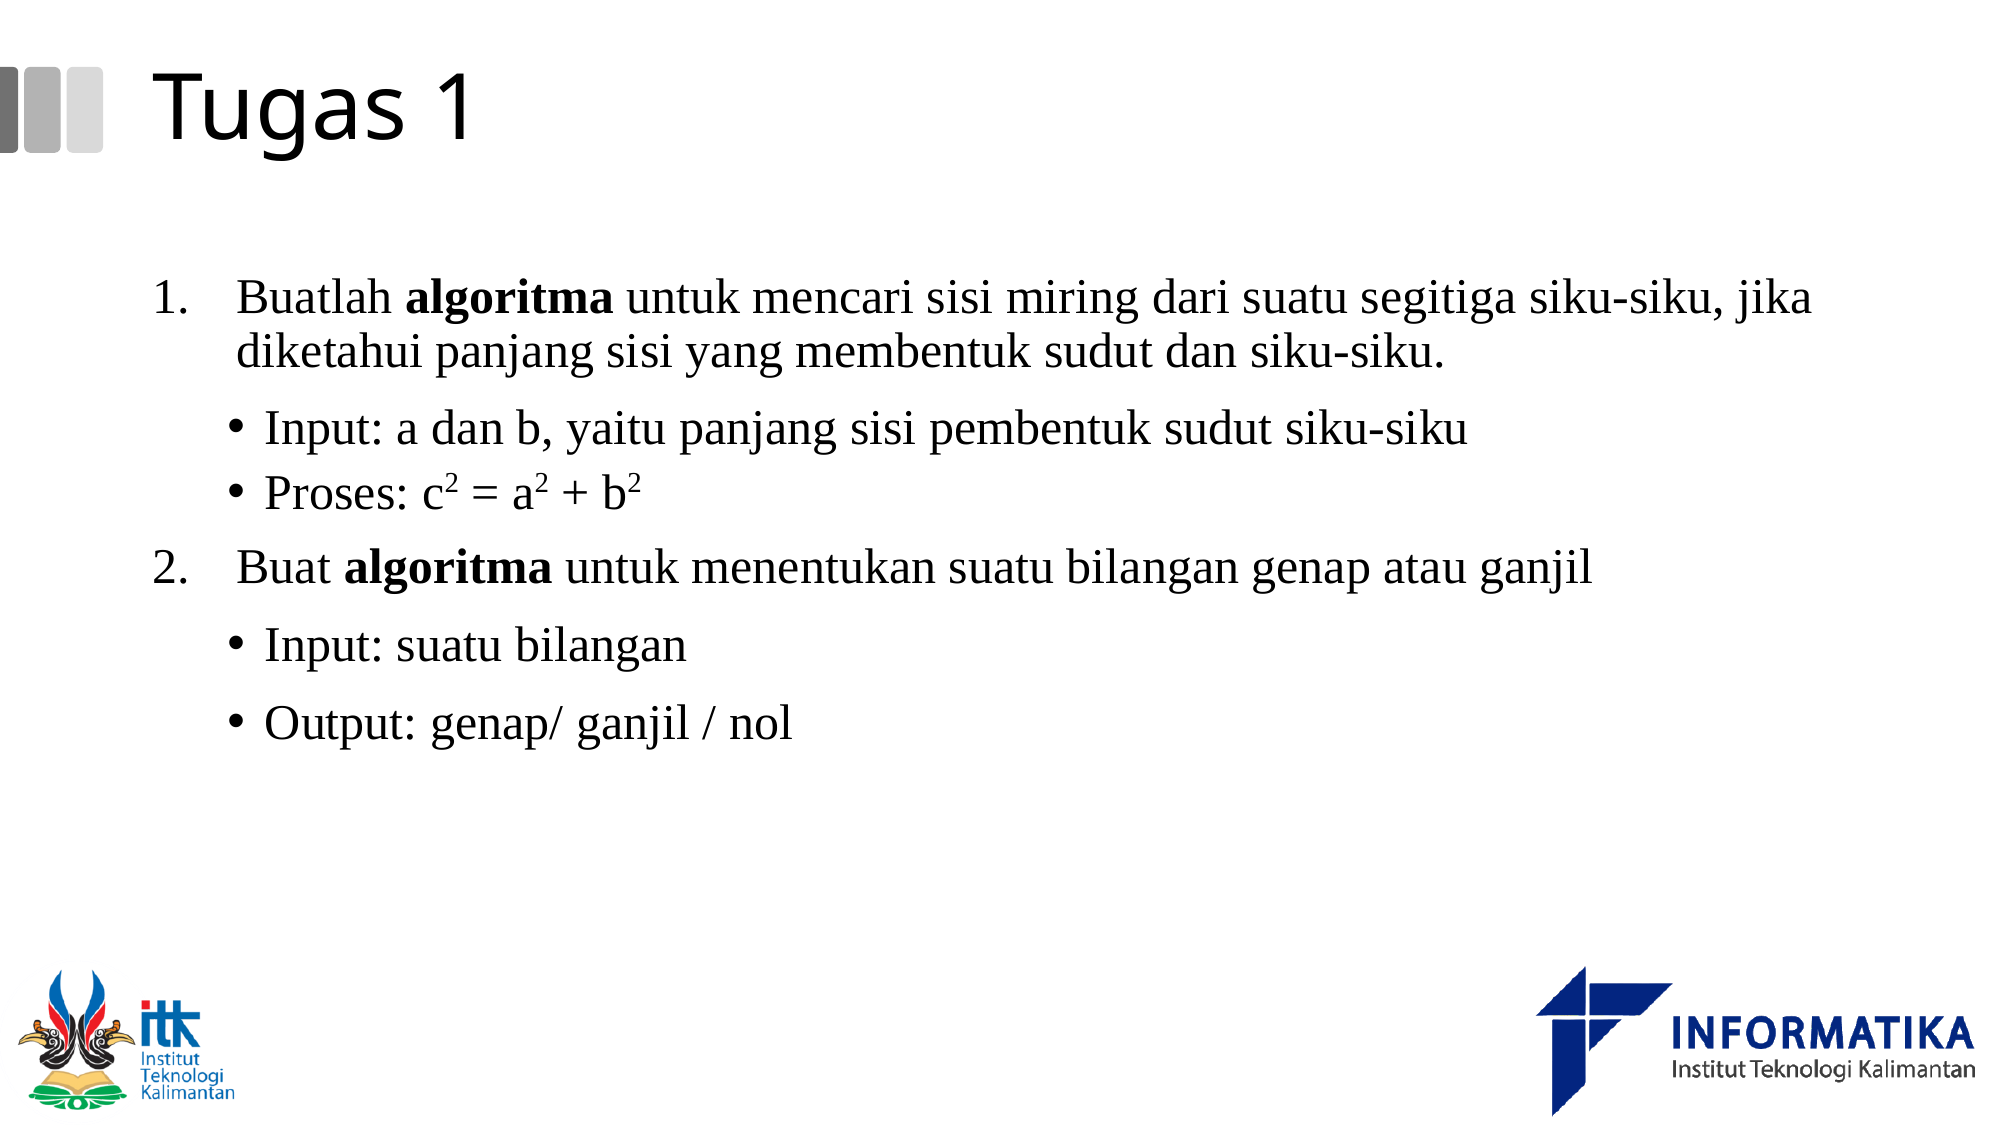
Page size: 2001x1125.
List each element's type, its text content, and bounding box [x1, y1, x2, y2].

title Tugas 1 [137, 1, 1863, 219]
list Buatlah algoritma untuk mencari sisi miring dari suatu segitiga siku-siku, jika diketahui panjang sisi yang membentuk sudut dan siku-siku. Input: a dan b, yaitu panjang sisi pembentuk sudut siku-siku Proses: c2 = a2 + b2 Buat algoritma untuk menentukan suatu bilangan genap atau ganjil Input: suatu bilangan Output: genap/ ganjil / nol [137, 262, 1863, 977]
picture [1534, 965, 1976, 1118]
picture [0, 935, 253, 1125]
